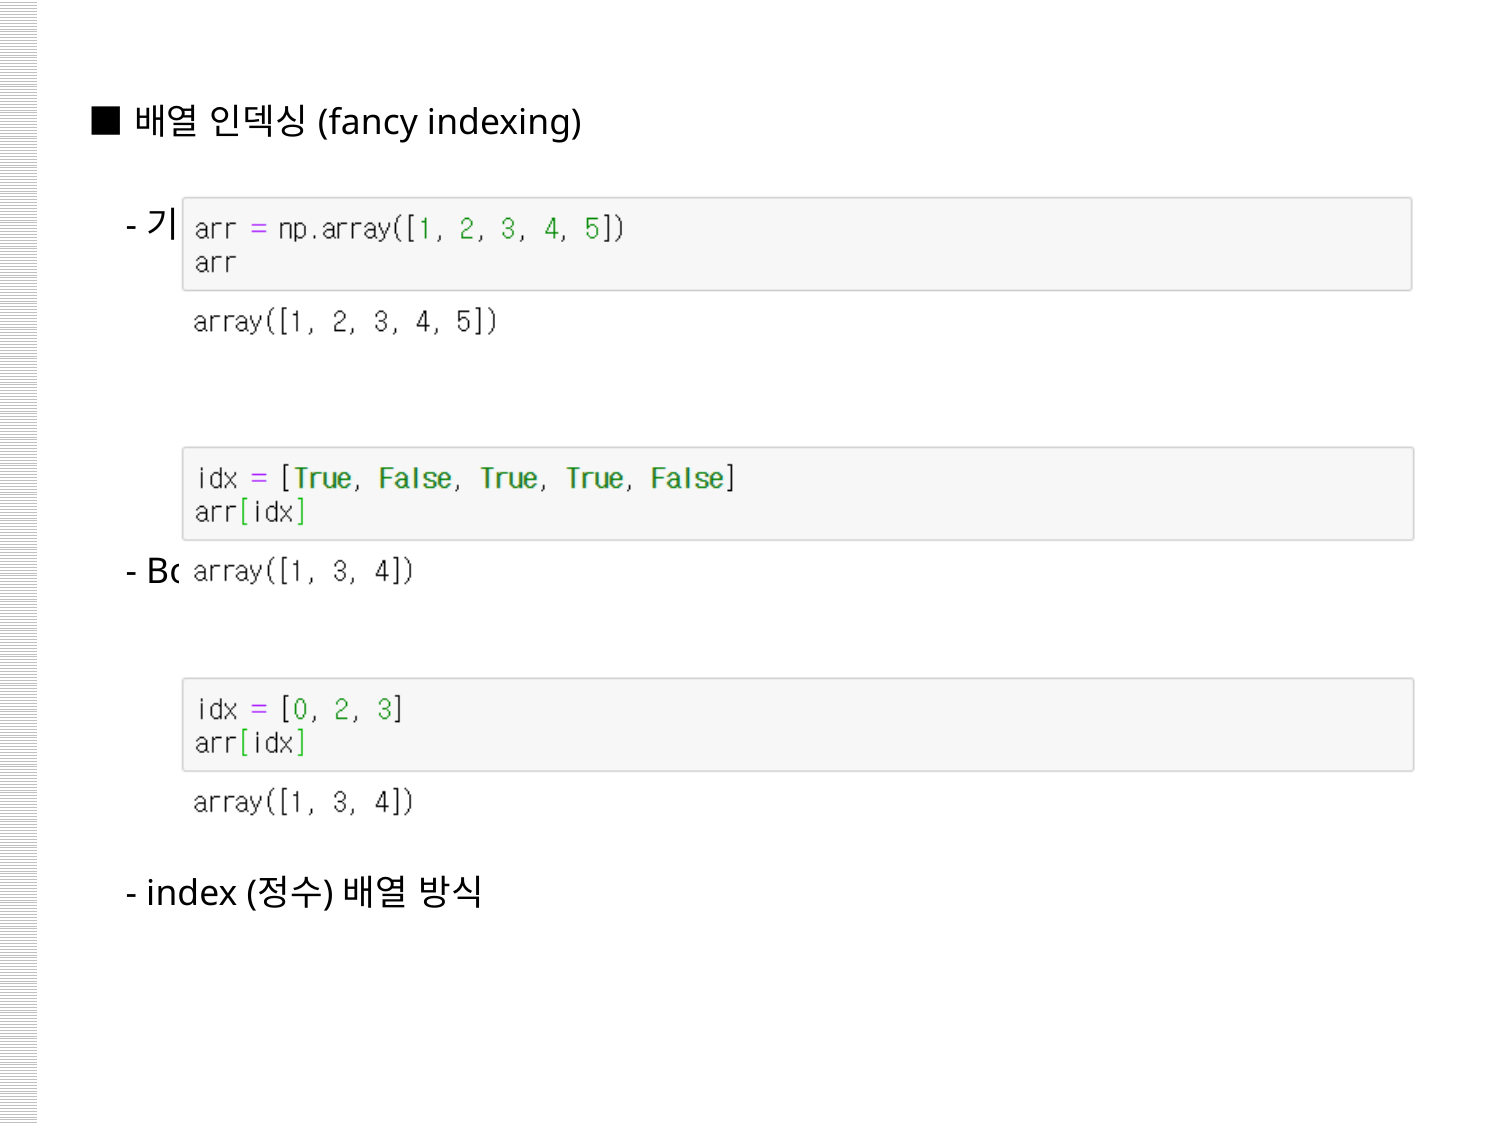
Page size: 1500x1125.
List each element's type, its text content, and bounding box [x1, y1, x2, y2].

picture [179, 194, 1416, 346]
picture [179, 442, 1418, 602]
text_box ■ 배열 인덱싱 (fancy indexing) - 기본 데이터 - Boolean 배열 방식 - index (정수) 배열 방식 [73, 33, 1453, 990]
picture [179, 673, 1418, 833]
